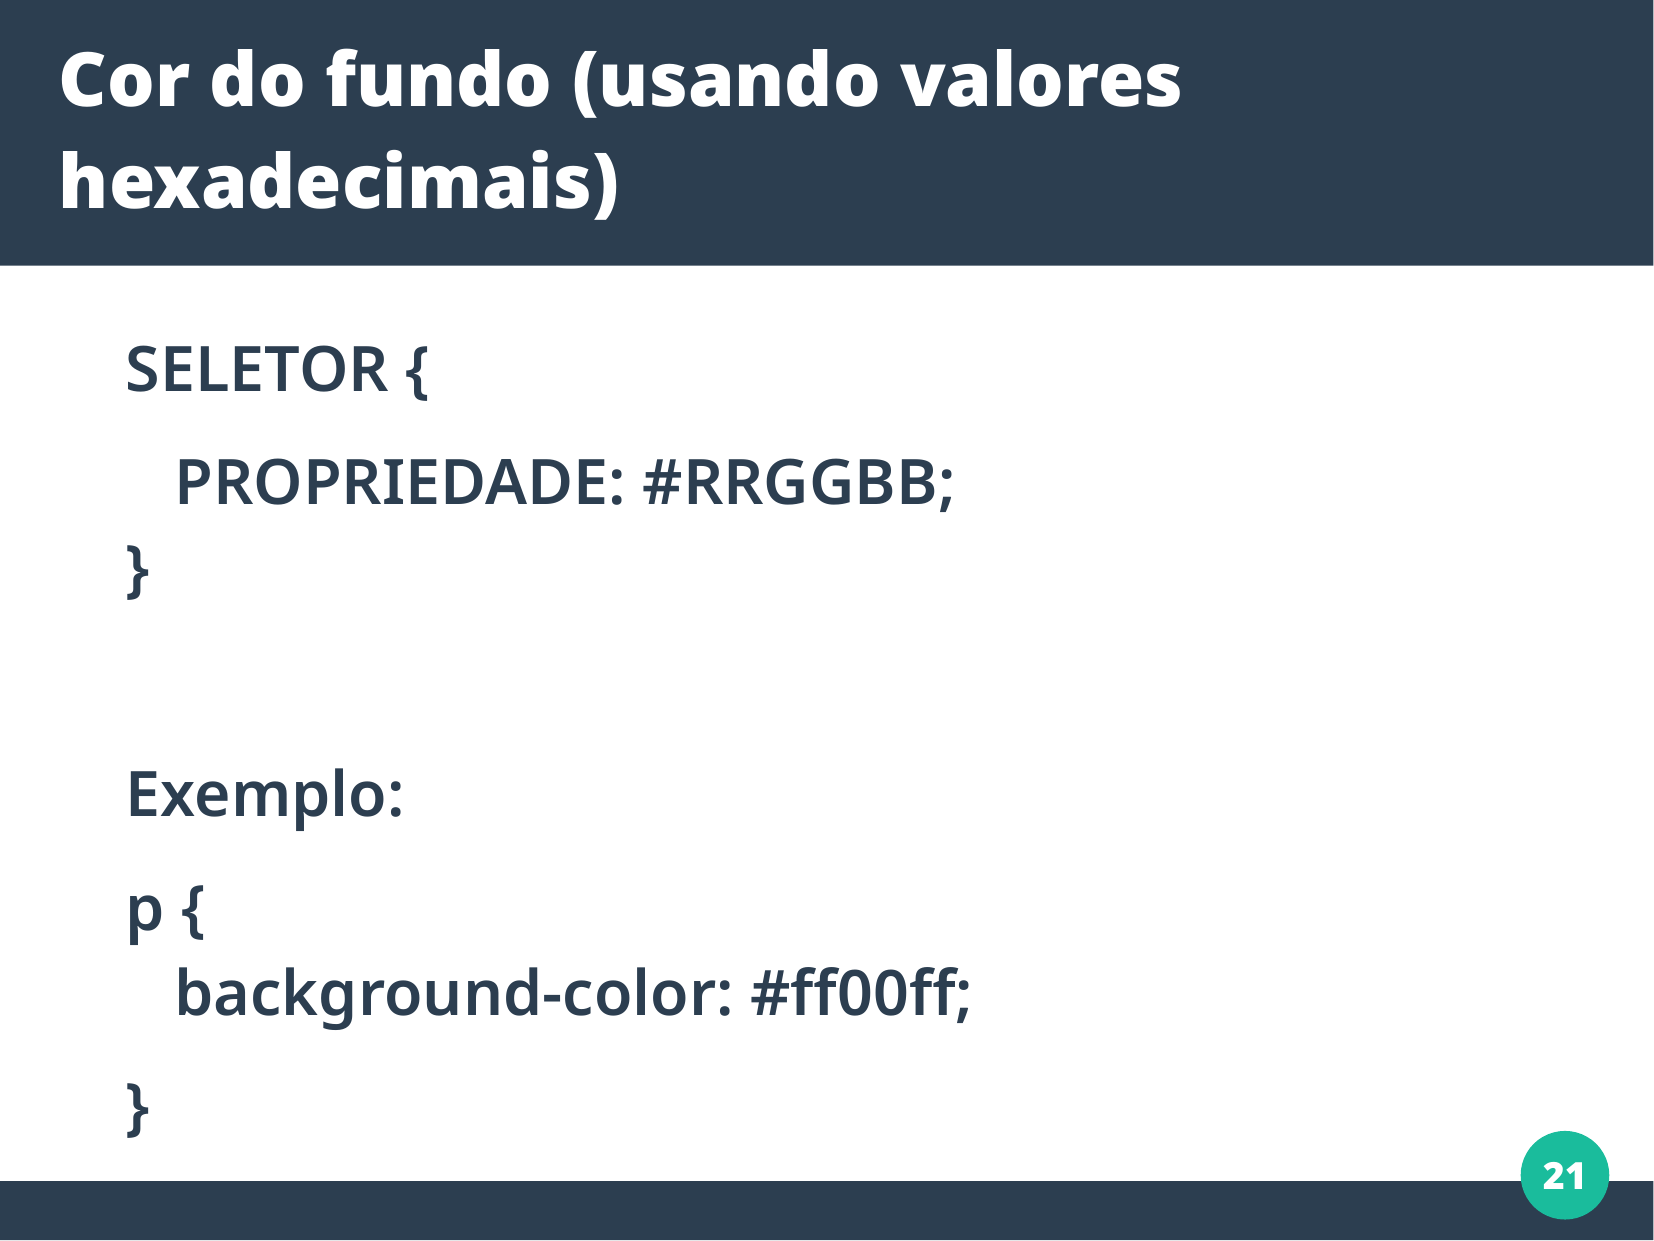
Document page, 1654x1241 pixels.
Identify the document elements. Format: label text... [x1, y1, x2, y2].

title Cor do fundo (usando valores hexadecimais) [59, 49, 1595, 207]
list SELETOR { PROPRIEDADE: #RRGGBB; } Exemplo: p { background-color: #ff00ff; } [59, 324, 1595, 1152]
